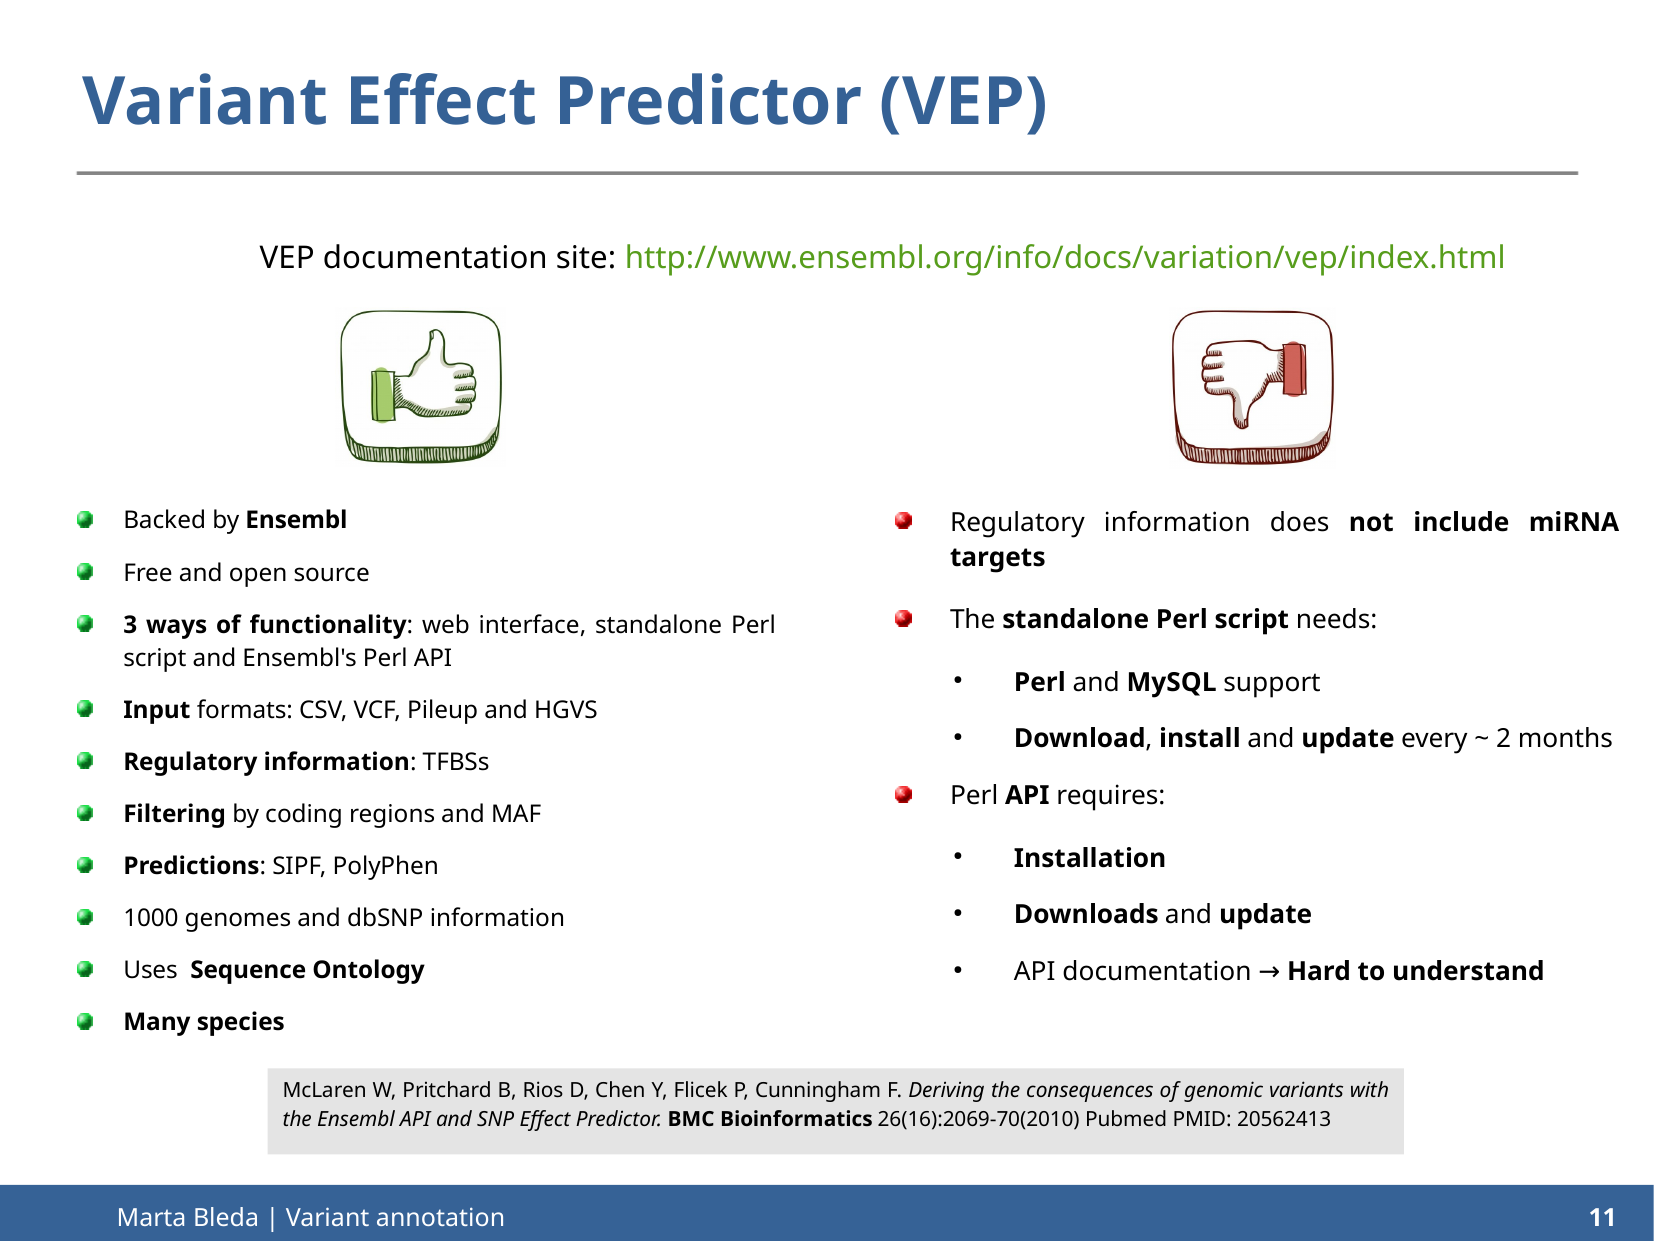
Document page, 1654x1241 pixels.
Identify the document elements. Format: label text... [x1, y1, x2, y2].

text_box McLaren W, Pritchard B, Rios D, Chen Y, Flicek P, Cunningham F. Deriving the consequences of genomic variants with the Ensembl API and SNP Effect Predictor. BMC Bioinformatics 26(16):2069-70(2010) Pubmed PMID: 20562413 [267, 1068, 1404, 1155]
picture [335, 307, 506, 467]
list Backed by Ensembl Free and open source 3 ways of functionality: web interface, standalone Perl script and Ensembl's Perl API Input formats: CSV, VCF, Pileup and HGVS Regulatory information: TFBSs Filtering by coding regions and MAF Predictions: SIPF, PolyPhen 1000 genomes and dbSNP information Uses Sequence Ontology Many species [77, 502, 776, 1040]
list Regulatory information does not include miRNA targets The standalone Perl script needs: Perl and MySQL support Download, install and update every ~ 2 months Perl API requires: Installation Downloads and update API documentation → Hard to understand [886, 502, 1619, 1009]
title Variant Effect Predictor (VEP) [82, 49, 1571, 148]
picture [74, 170, 1580, 175]
picture [1169, 307, 1336, 469]
text_box VEP documentation site: http://www.ensembl.org/info/docs/variation/vep/index.html [244, 227, 1513, 279]
